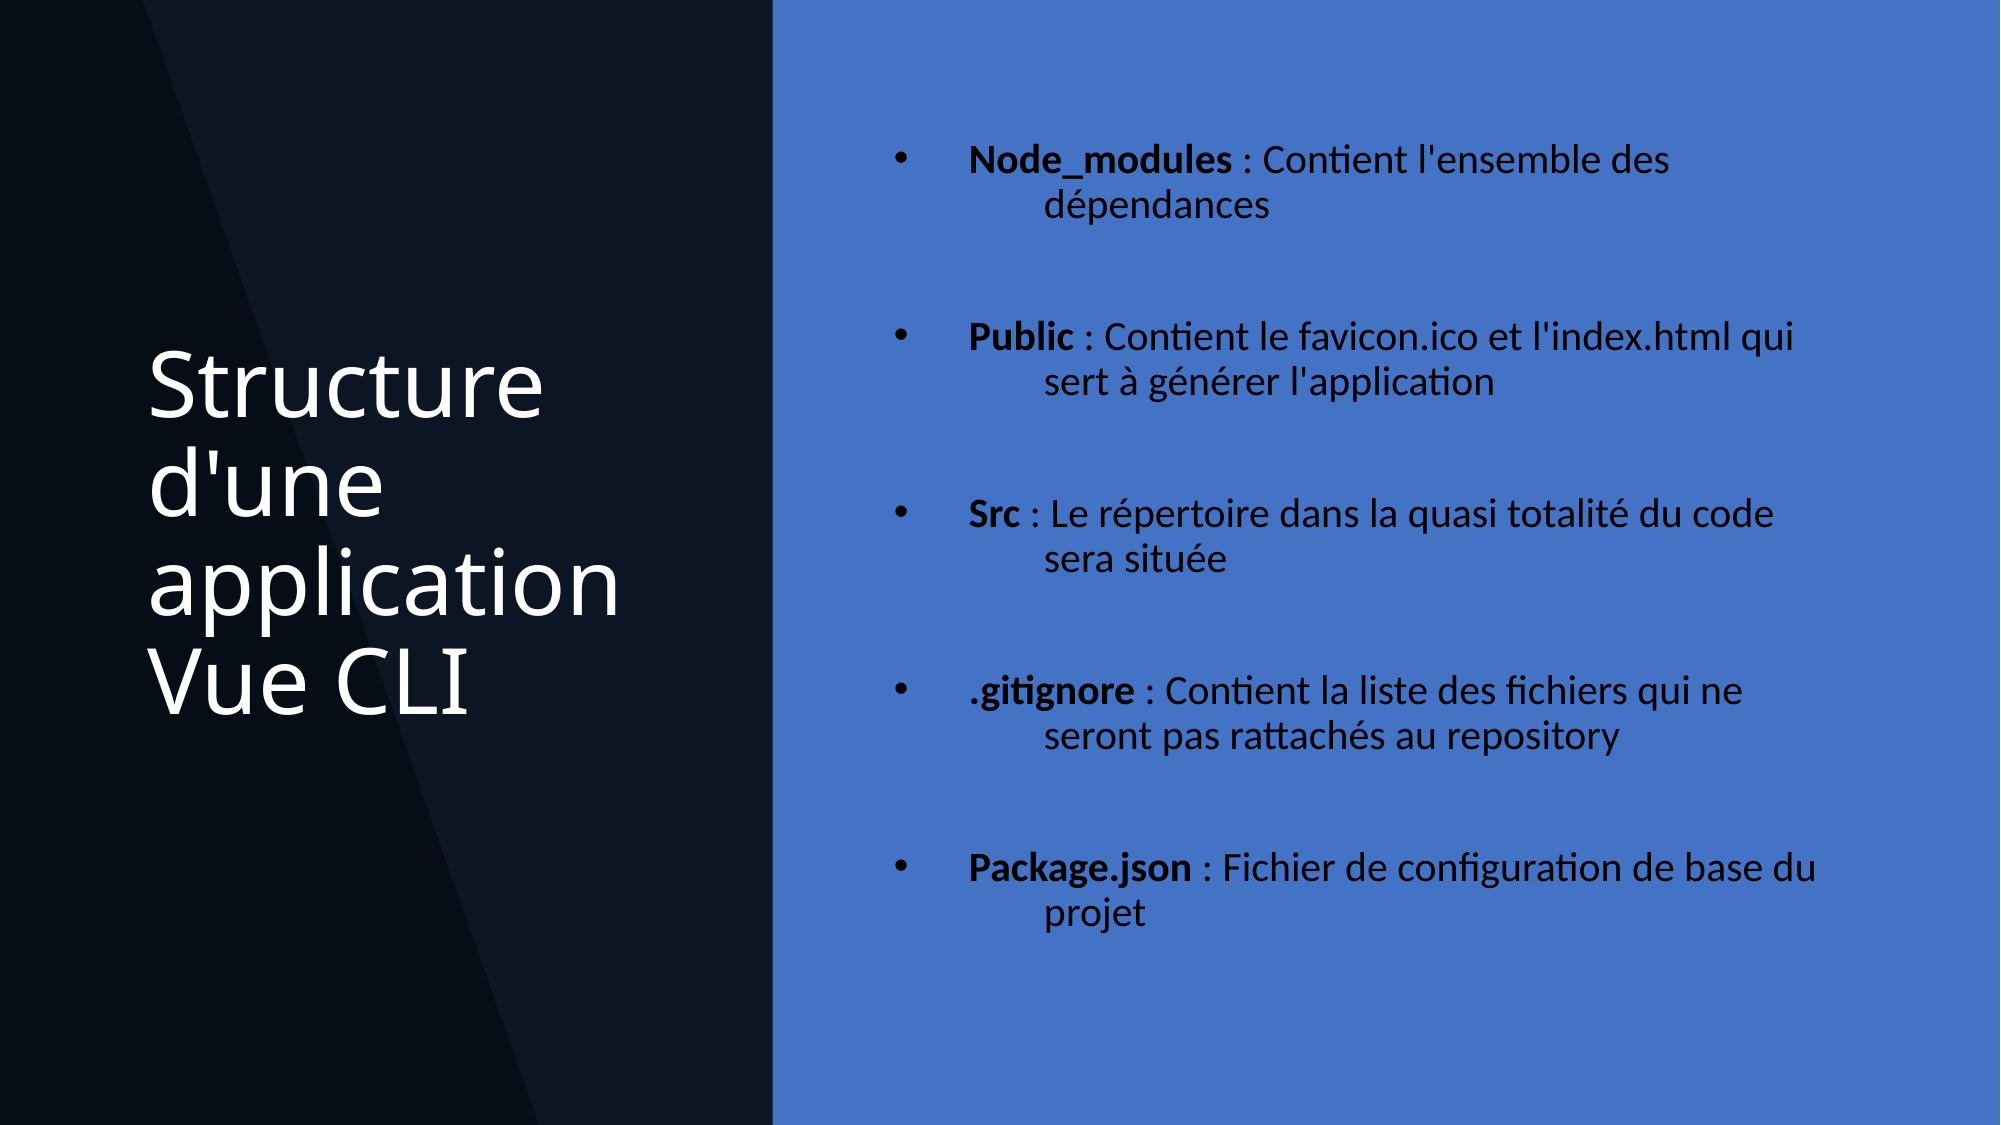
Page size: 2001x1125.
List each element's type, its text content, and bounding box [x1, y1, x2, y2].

text_box [0, 0, 2000, 1125]
list Node_modules : Contient l'ensemble des dépendances Public : Contient le favicon.ico et l'index.html qui sert à générer l'application Src : Le répertoire dans la quasi totalité du code sera située .gitignore : Contient la liste des fichiers qui ne seront pas rattachés au repository Package.json : Fichier de configuration de base du projet [878, 104, 1868, 968]
title Structure d'une application Vue CLI [131, 104, 671, 968]
